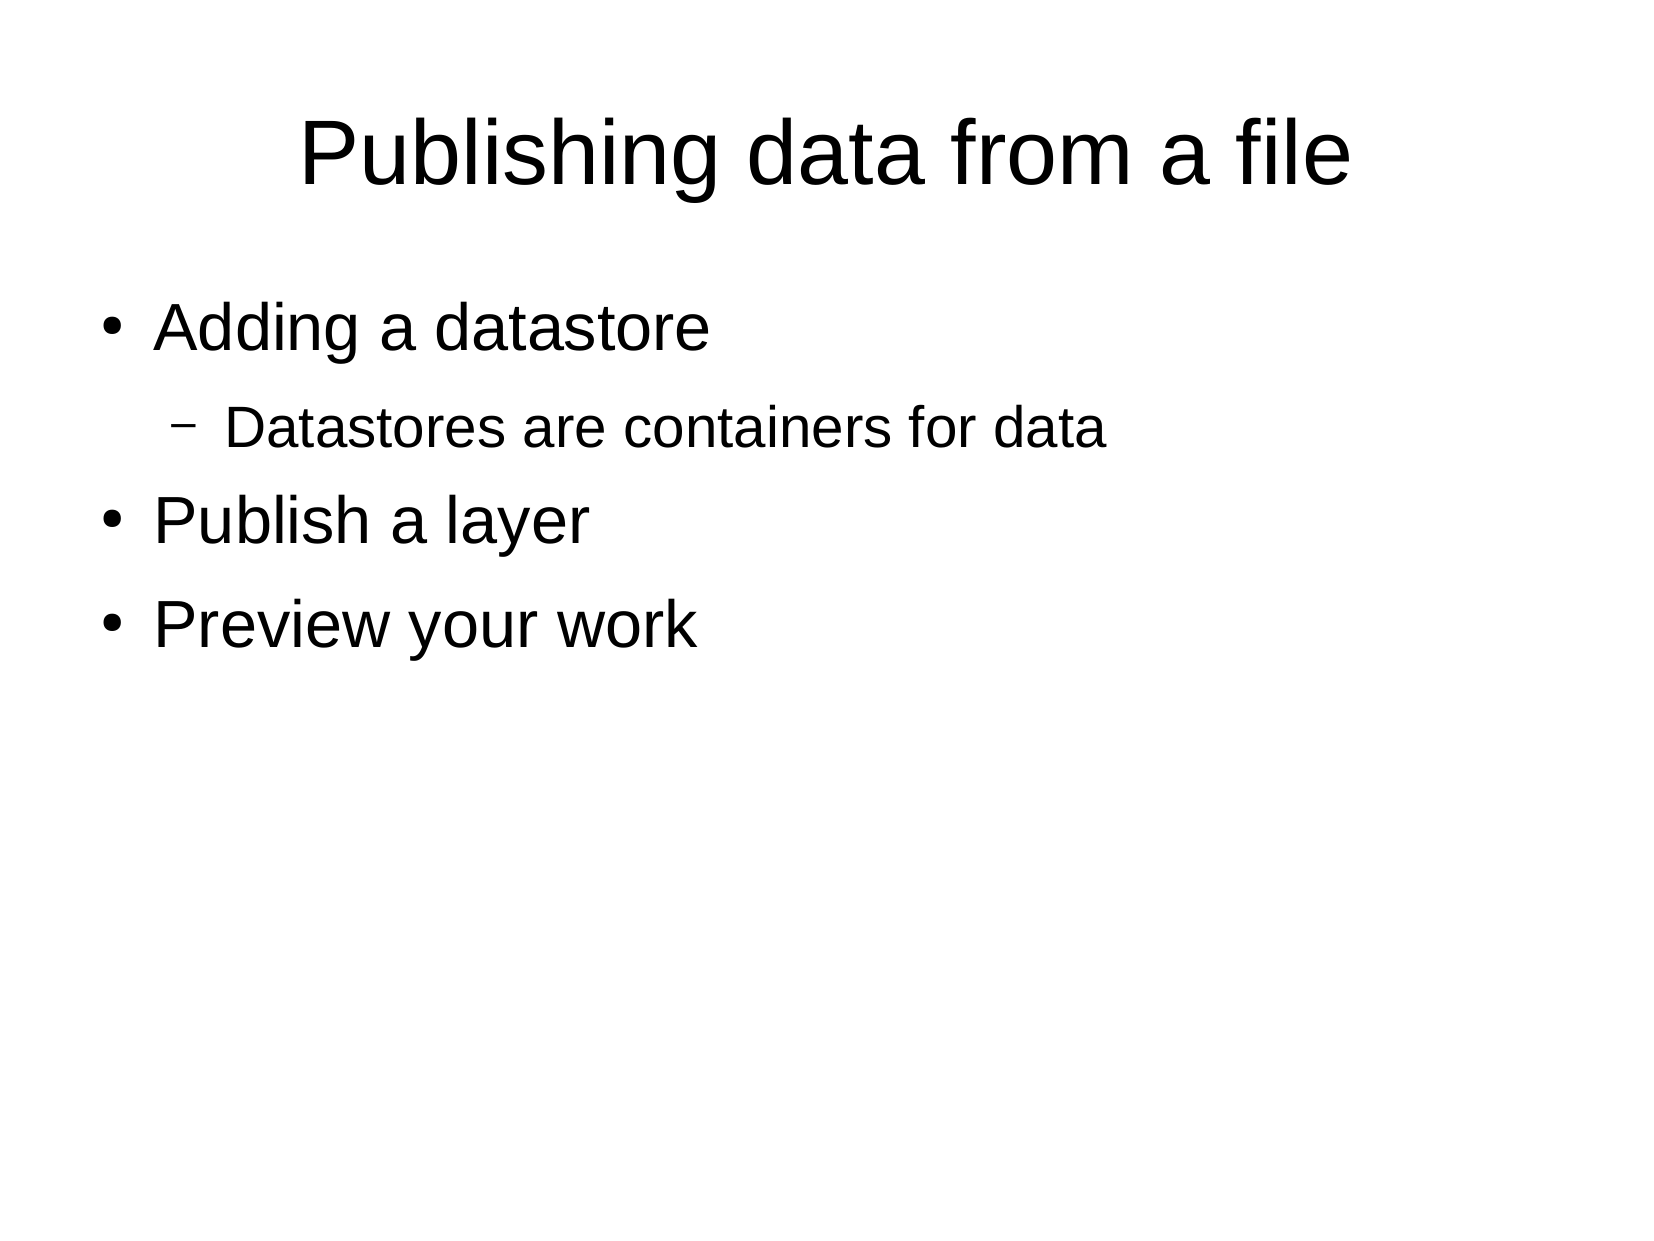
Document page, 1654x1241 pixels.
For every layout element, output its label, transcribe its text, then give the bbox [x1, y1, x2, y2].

title Publishing data from a file [82, 49, 1571, 257]
list Adding a datastore Datastores are containers for data Publish a layer Preview your work [82, 290, 1538, 1010]
